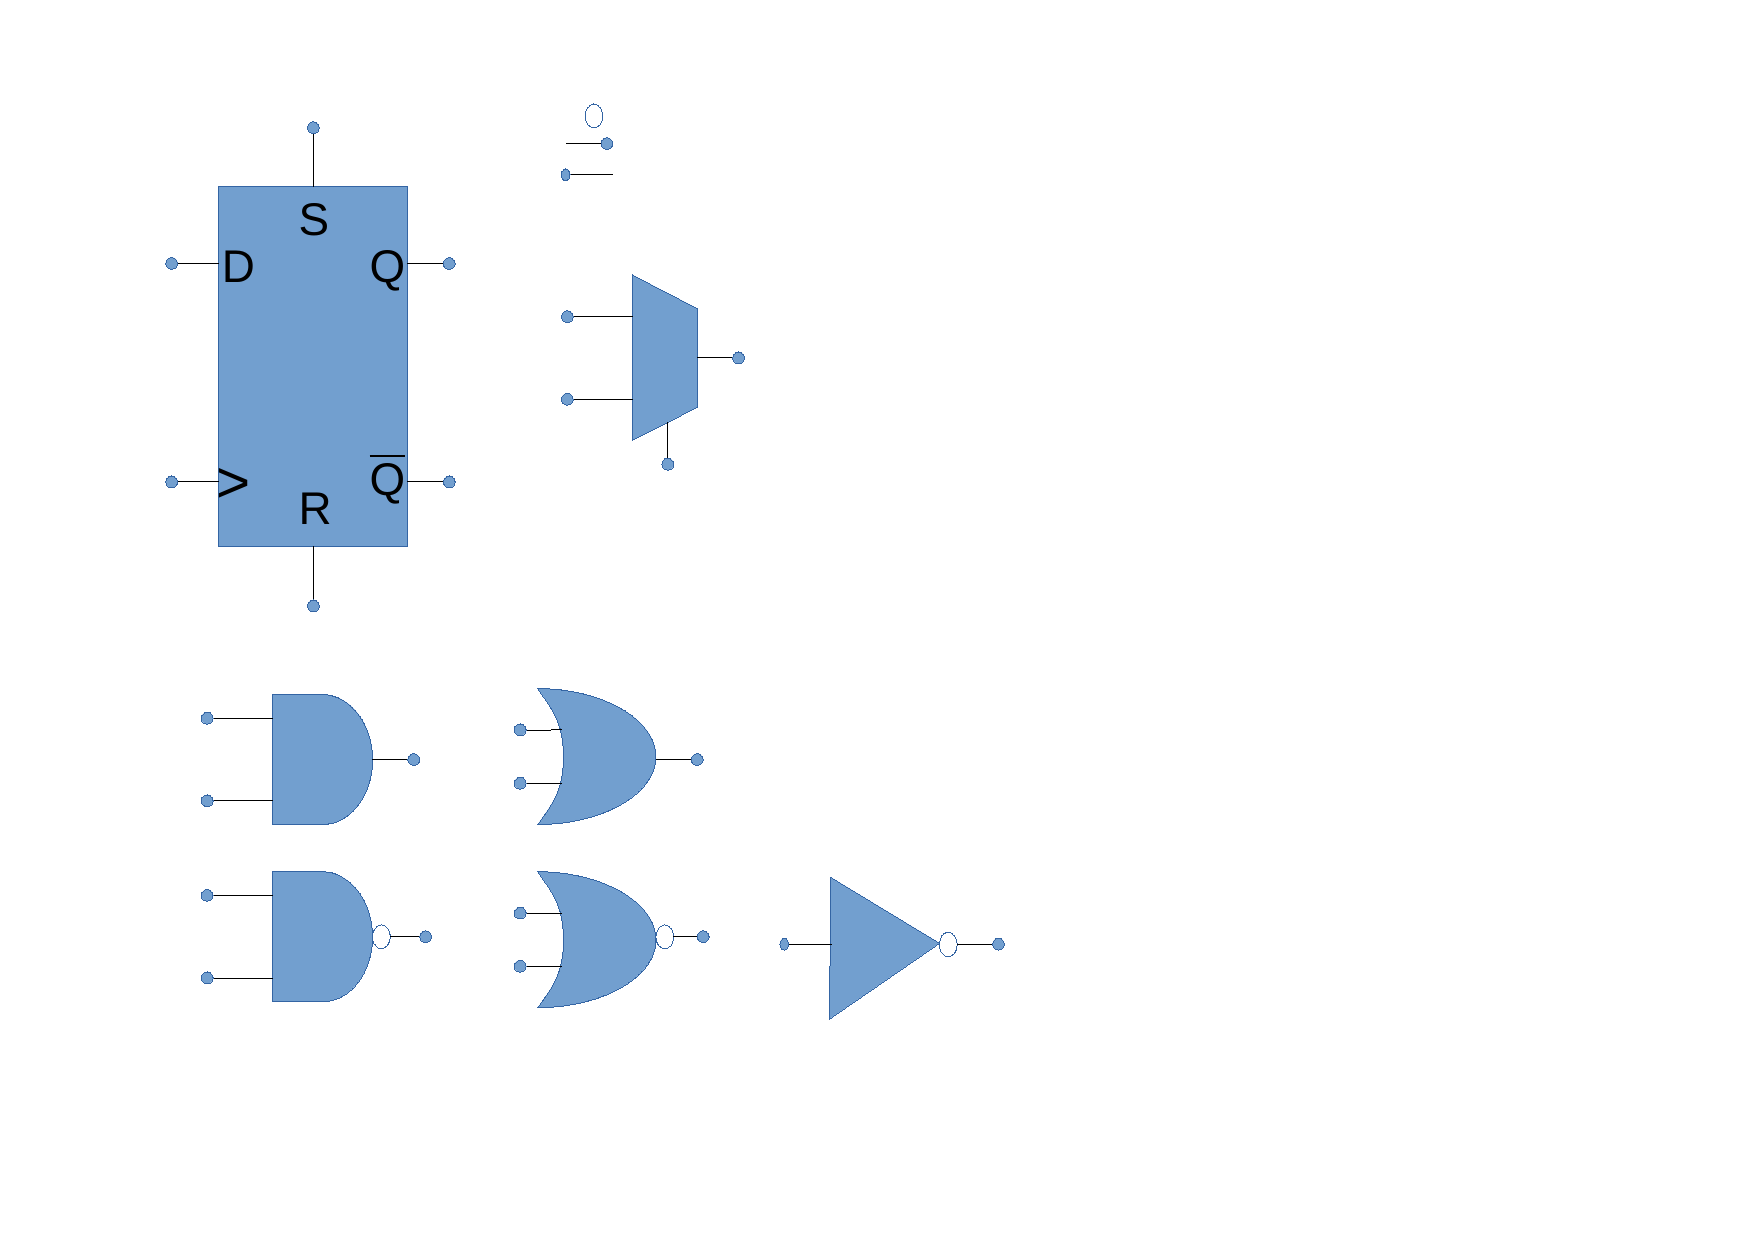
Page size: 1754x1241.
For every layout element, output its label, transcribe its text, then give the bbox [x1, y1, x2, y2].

text_box [537, 871, 656, 1008]
text_box [601, 137, 613, 150]
text_box [443, 475, 456, 488]
text_box [307, 121, 320, 134]
text_box [514, 960, 527, 973]
text_box [272, 694, 373, 825]
text_box [992, 938, 1005, 951]
text_box [218, 186, 408, 547]
text_box [407, 753, 420, 766]
text_box [514, 907, 527, 919]
text_box [272, 871, 373, 1002]
text_box [632, 274, 698, 441]
text_box S [283, 186, 338, 258]
text_box [419, 930, 432, 943]
text_box [779, 938, 789, 951]
text_box [201, 712, 214, 725]
text_box [201, 794, 214, 807]
text_box [201, 971, 214, 984]
text_box Q [354, 446, 408, 518]
text_box Q [354, 233, 408, 305]
text_box [514, 777, 527, 790]
text_box > [201, 442, 261, 523]
text_box [514, 723, 527, 736]
text_box [443, 257, 456, 270]
text_box [165, 475, 178, 488]
text_box [661, 458, 674, 471]
text_box [829, 877, 940, 1020]
text_box [561, 168, 571, 181]
text_box [201, 889, 214, 902]
text_box [697, 930, 710, 943]
text_box [537, 688, 656, 825]
text_box R [283, 475, 338, 547]
text_box [691, 753, 704, 766]
text_box [561, 393, 574, 406]
text_box [165, 257, 178, 270]
text_box [732, 351, 745, 364]
text_box [307, 599, 320, 612]
text_box [561, 310, 574, 323]
text_box D [207, 233, 255, 305]
